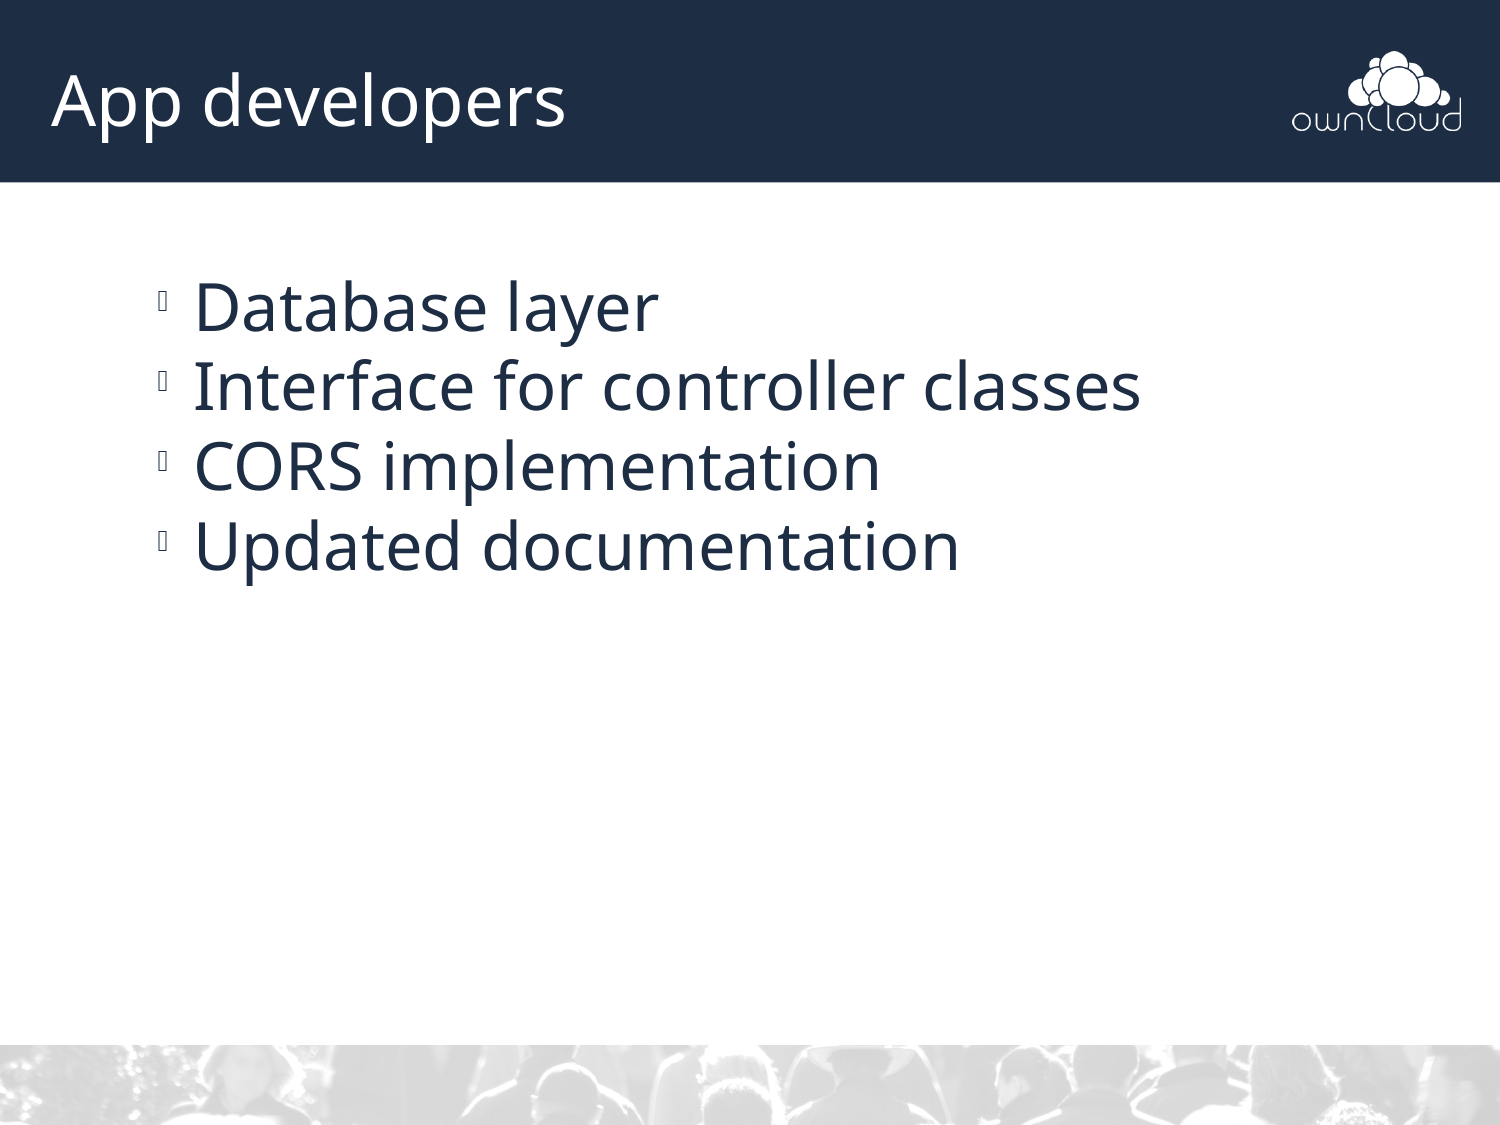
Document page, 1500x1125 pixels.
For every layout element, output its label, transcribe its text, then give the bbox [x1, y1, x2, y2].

text_box App developers [36, 0, 1250, 199]
picture [1292, 51, 1461, 131]
text_box Database layer Interface for controller classes CORS implementation Updated documentation [142, 256, 1500, 1084]
picture [0, 1045, 1500, 1125]
